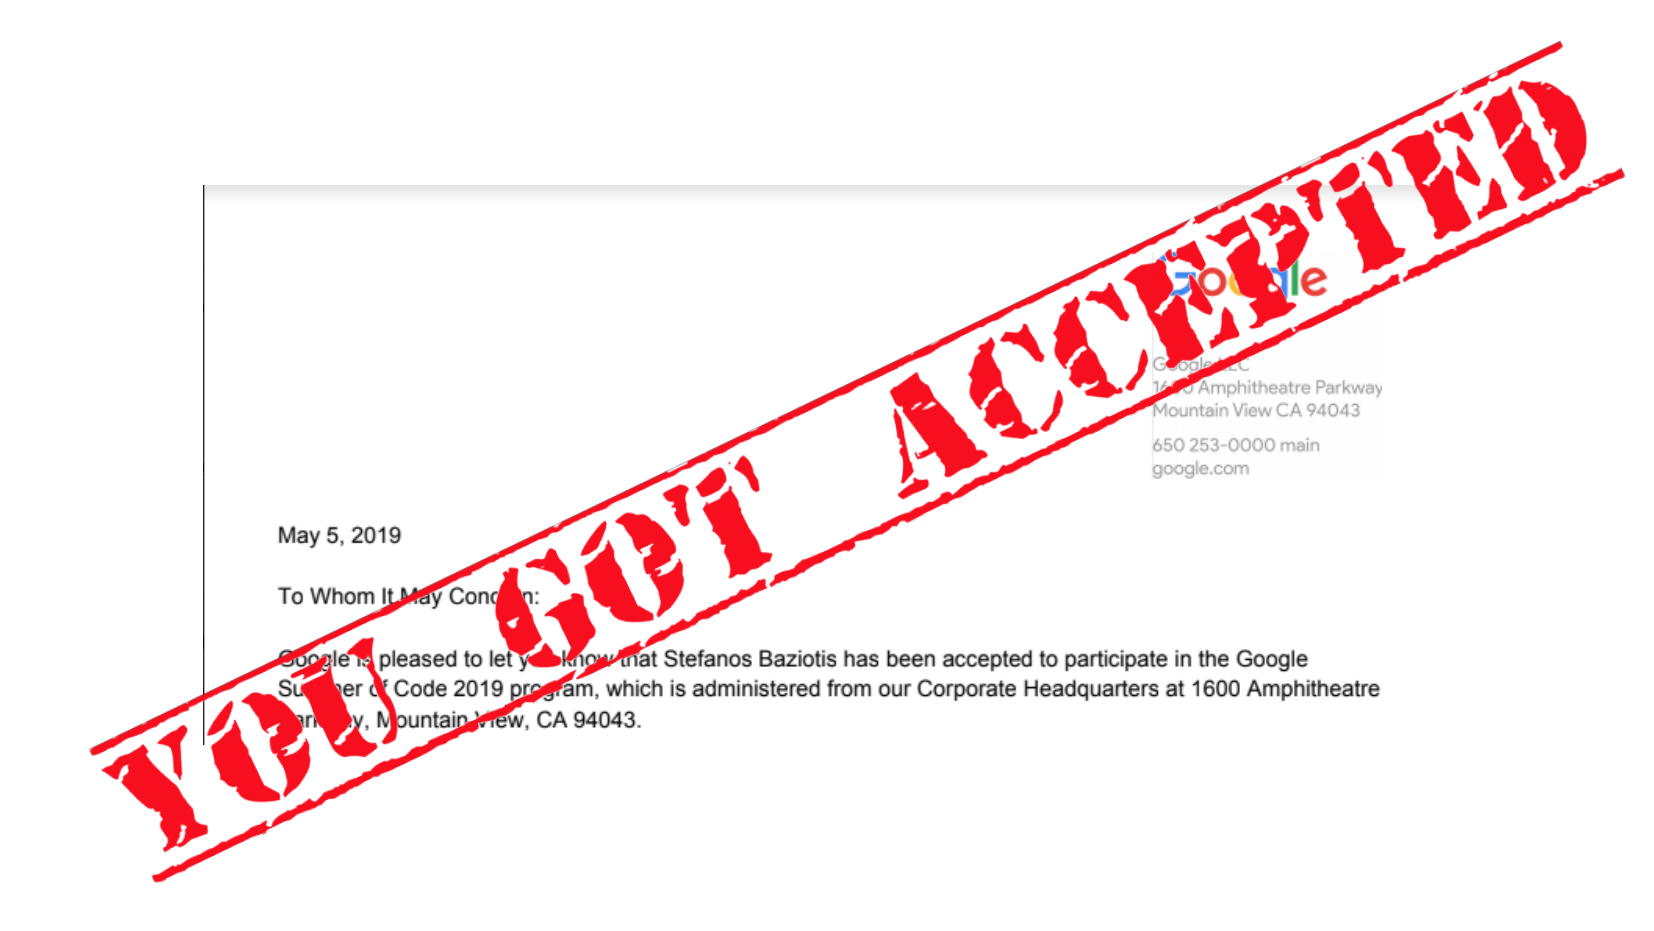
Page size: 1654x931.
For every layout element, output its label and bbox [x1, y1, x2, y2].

picture [79, 23, 1642, 890]
